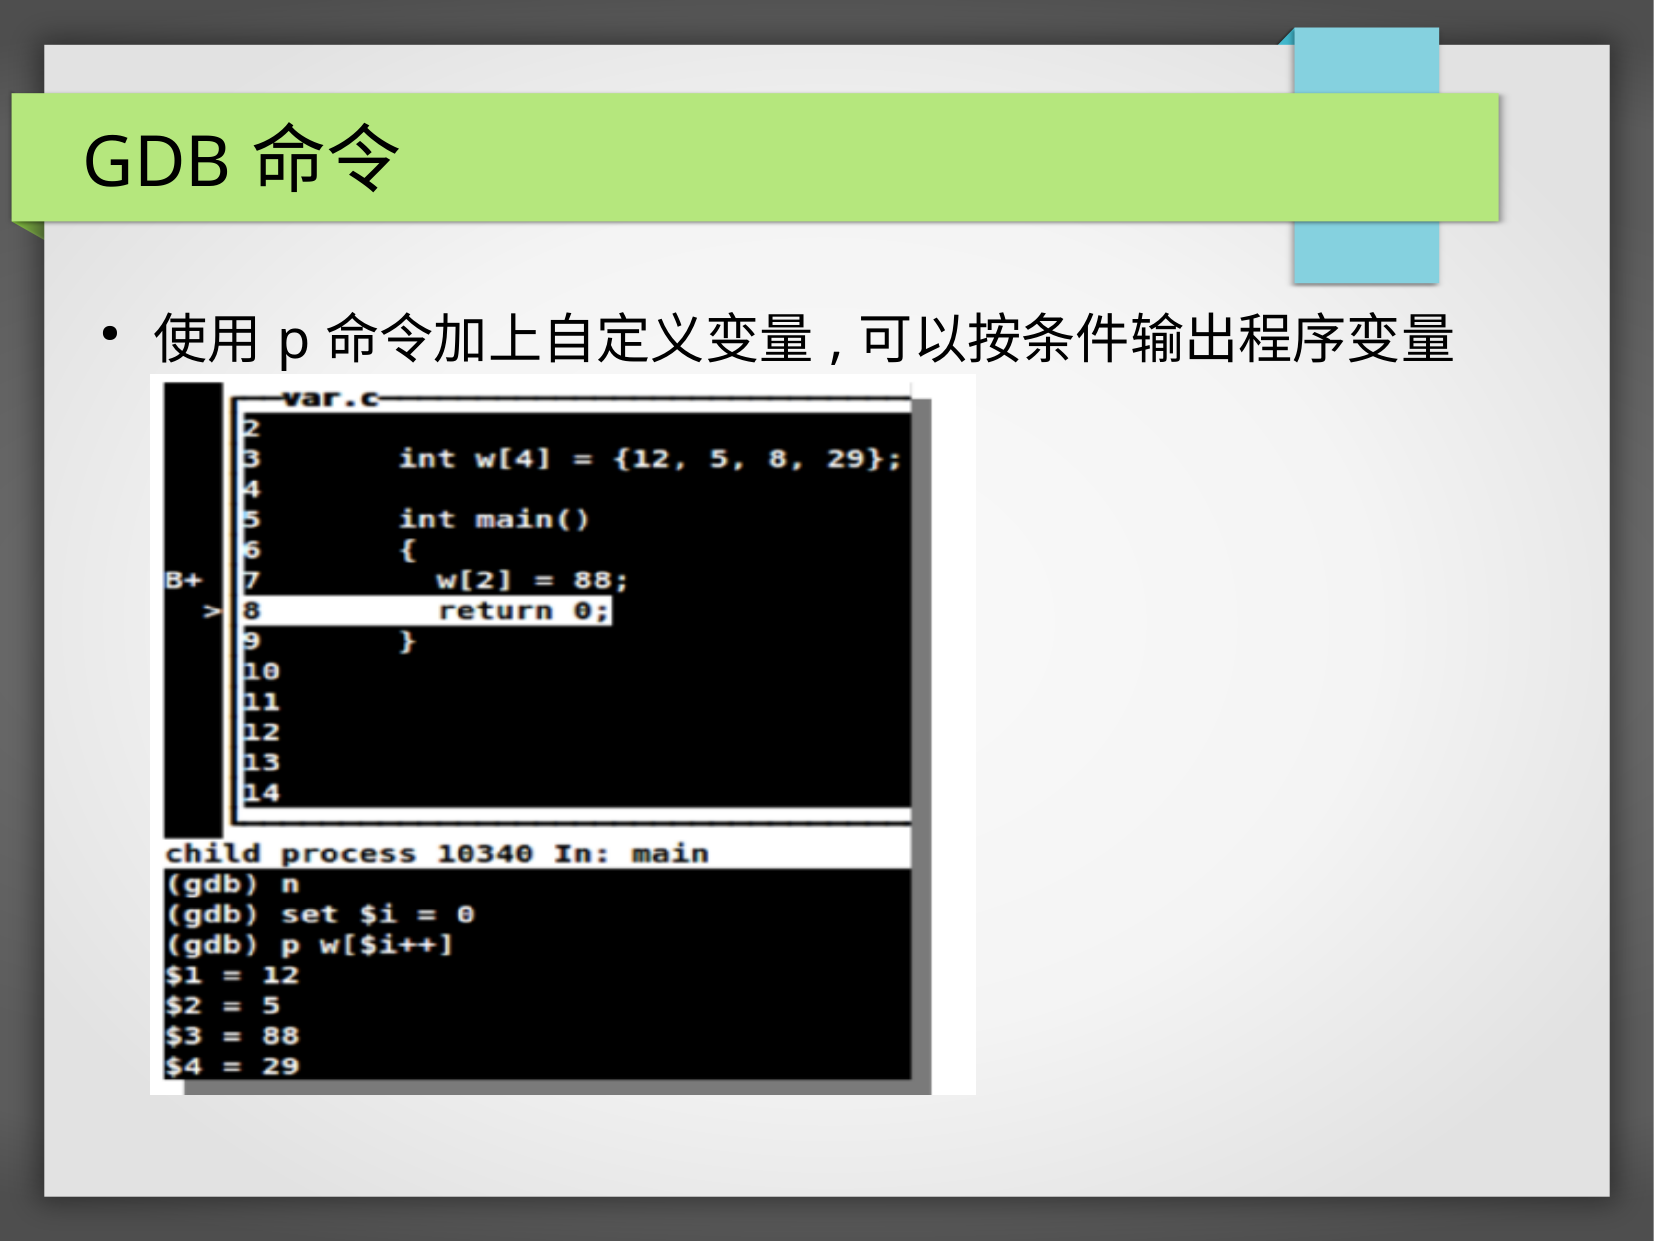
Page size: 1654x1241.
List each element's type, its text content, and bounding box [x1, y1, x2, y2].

picture [0, 0, 1654, 1241]
title GDB命令 [82, 94, 1264, 213]
list 使用p命令加上自定义变量,可以按条件输出程序变量 [82, 295, 1571, 1015]
